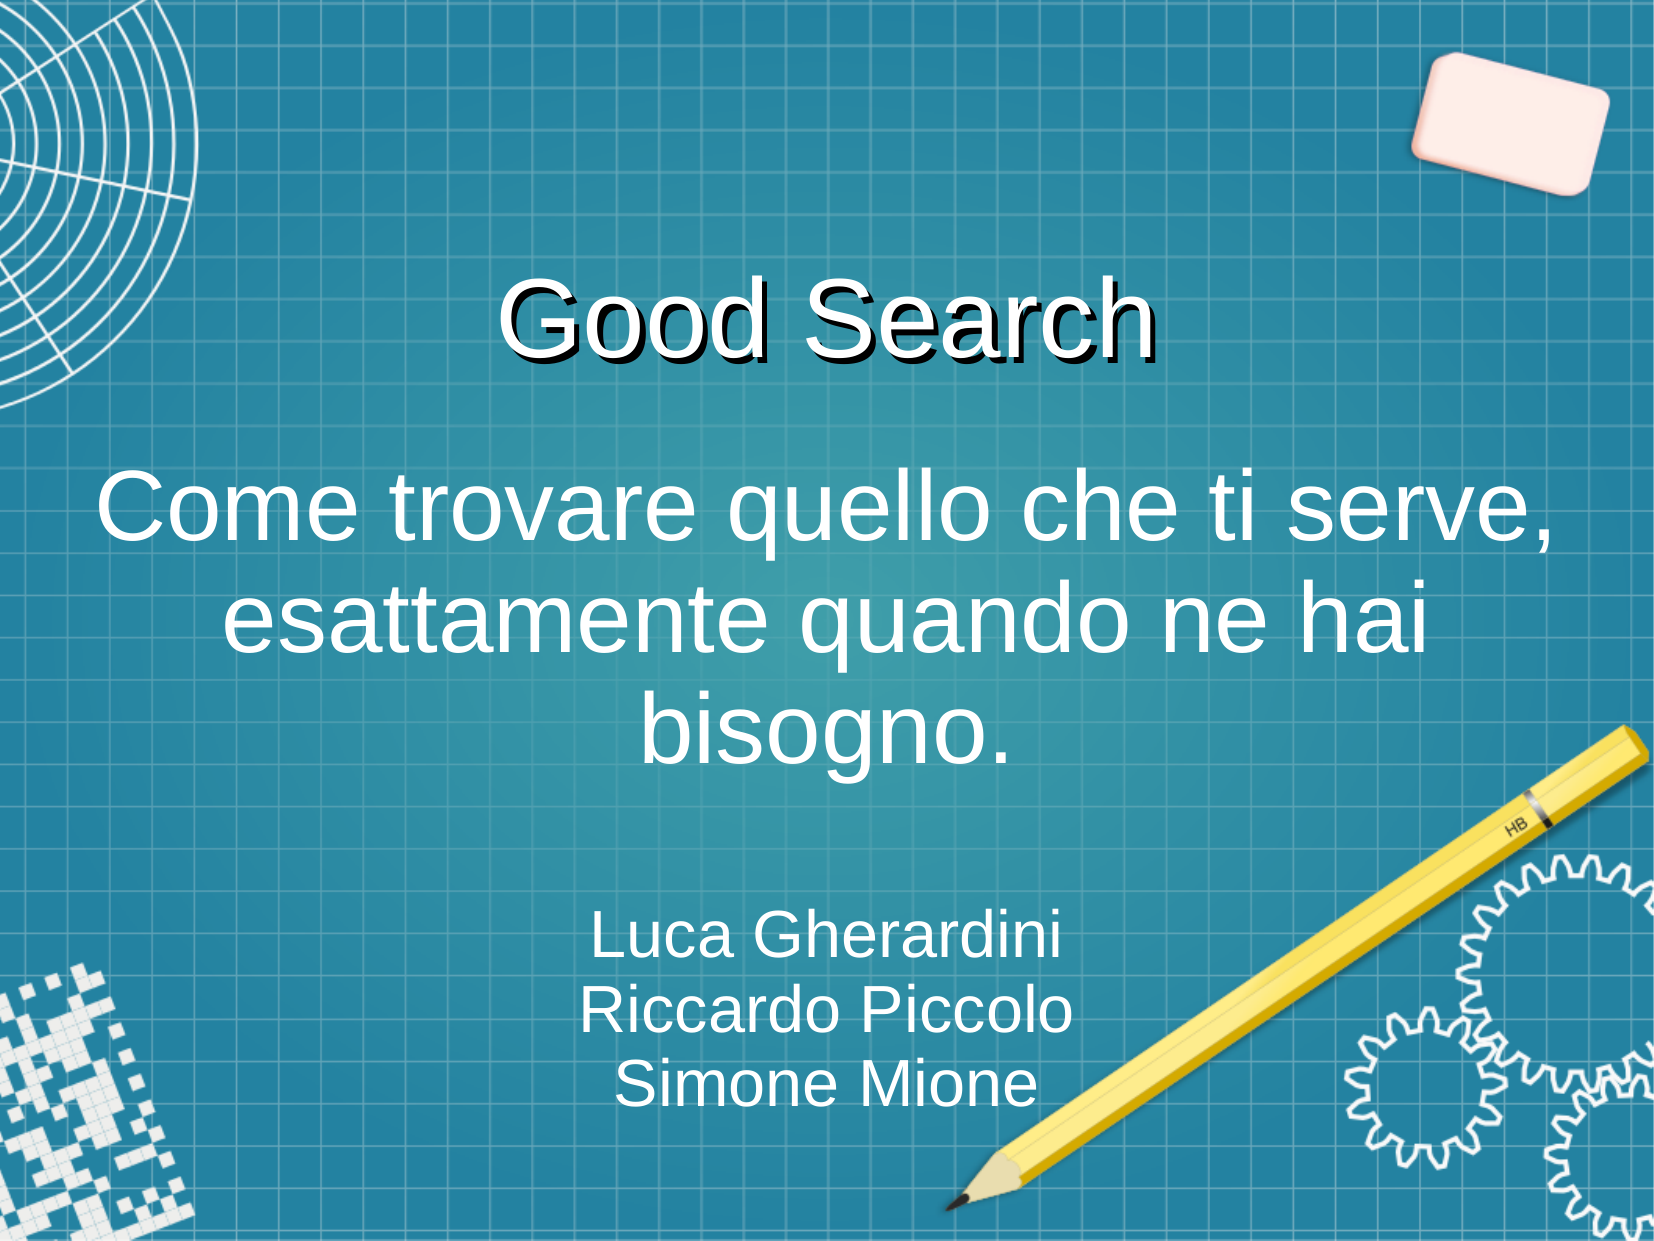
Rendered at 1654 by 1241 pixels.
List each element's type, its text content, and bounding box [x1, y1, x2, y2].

subtitle Come trovare quello che ti serve, esattamente quando ne hai bisogno. Luca Gherardini Riccardo Piccolo Simone Mione [82, 484, 1571, 1087]
title Good Search [82, 177, 1571, 461]
picture [0, 0, 1654, 1241]
